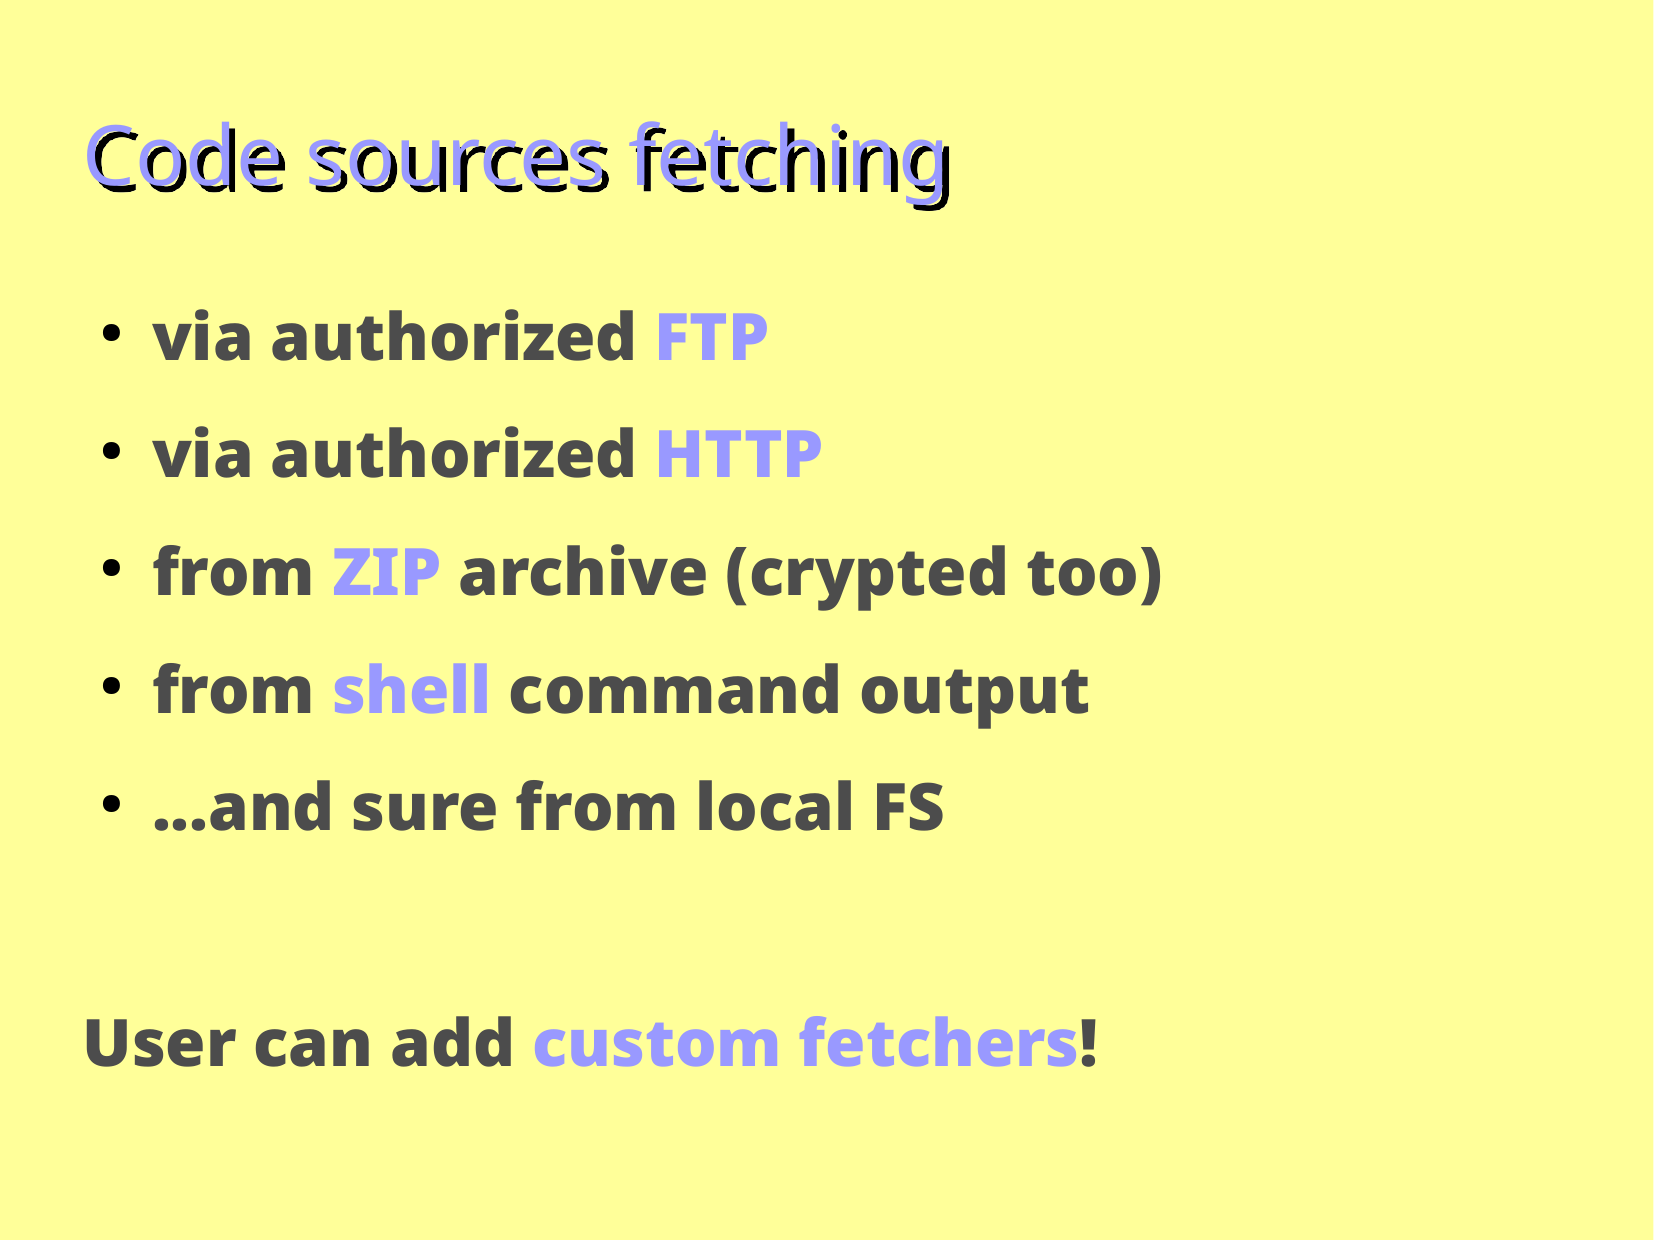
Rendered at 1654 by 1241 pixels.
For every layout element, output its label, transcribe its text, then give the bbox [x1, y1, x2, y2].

title Code sources fetching [82, 49, 1571, 257]
list via authorized FTP via authorized HTTP from ZIP archive (crypted too) from shell command output ...and sure from local FS User can add custom fetchers! [82, 290, 1538, 1087]
